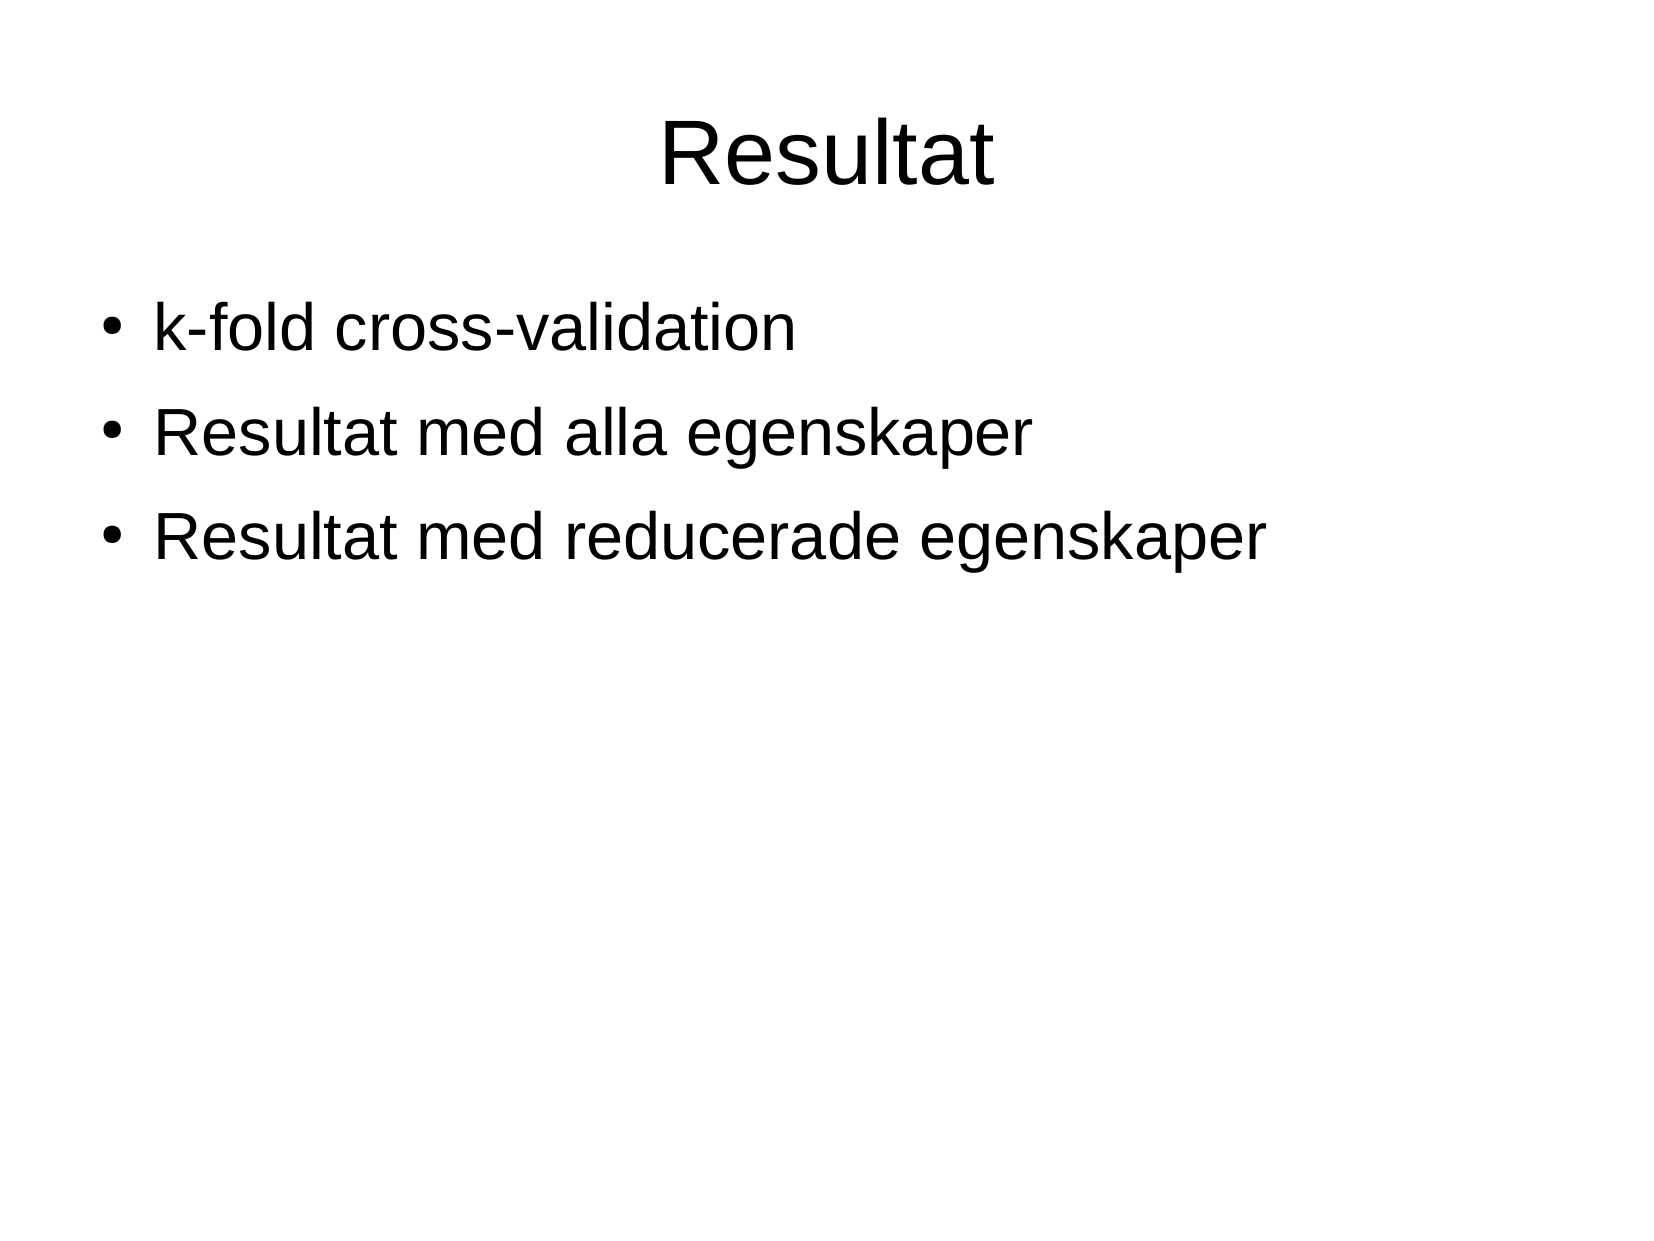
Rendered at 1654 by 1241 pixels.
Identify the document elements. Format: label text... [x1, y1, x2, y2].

title Resultat [82, 49, 1571, 257]
list k-fold cross-validation Resultat med alla egenskaper Resultat med reducerade egenskaper [82, 290, 1571, 1010]
